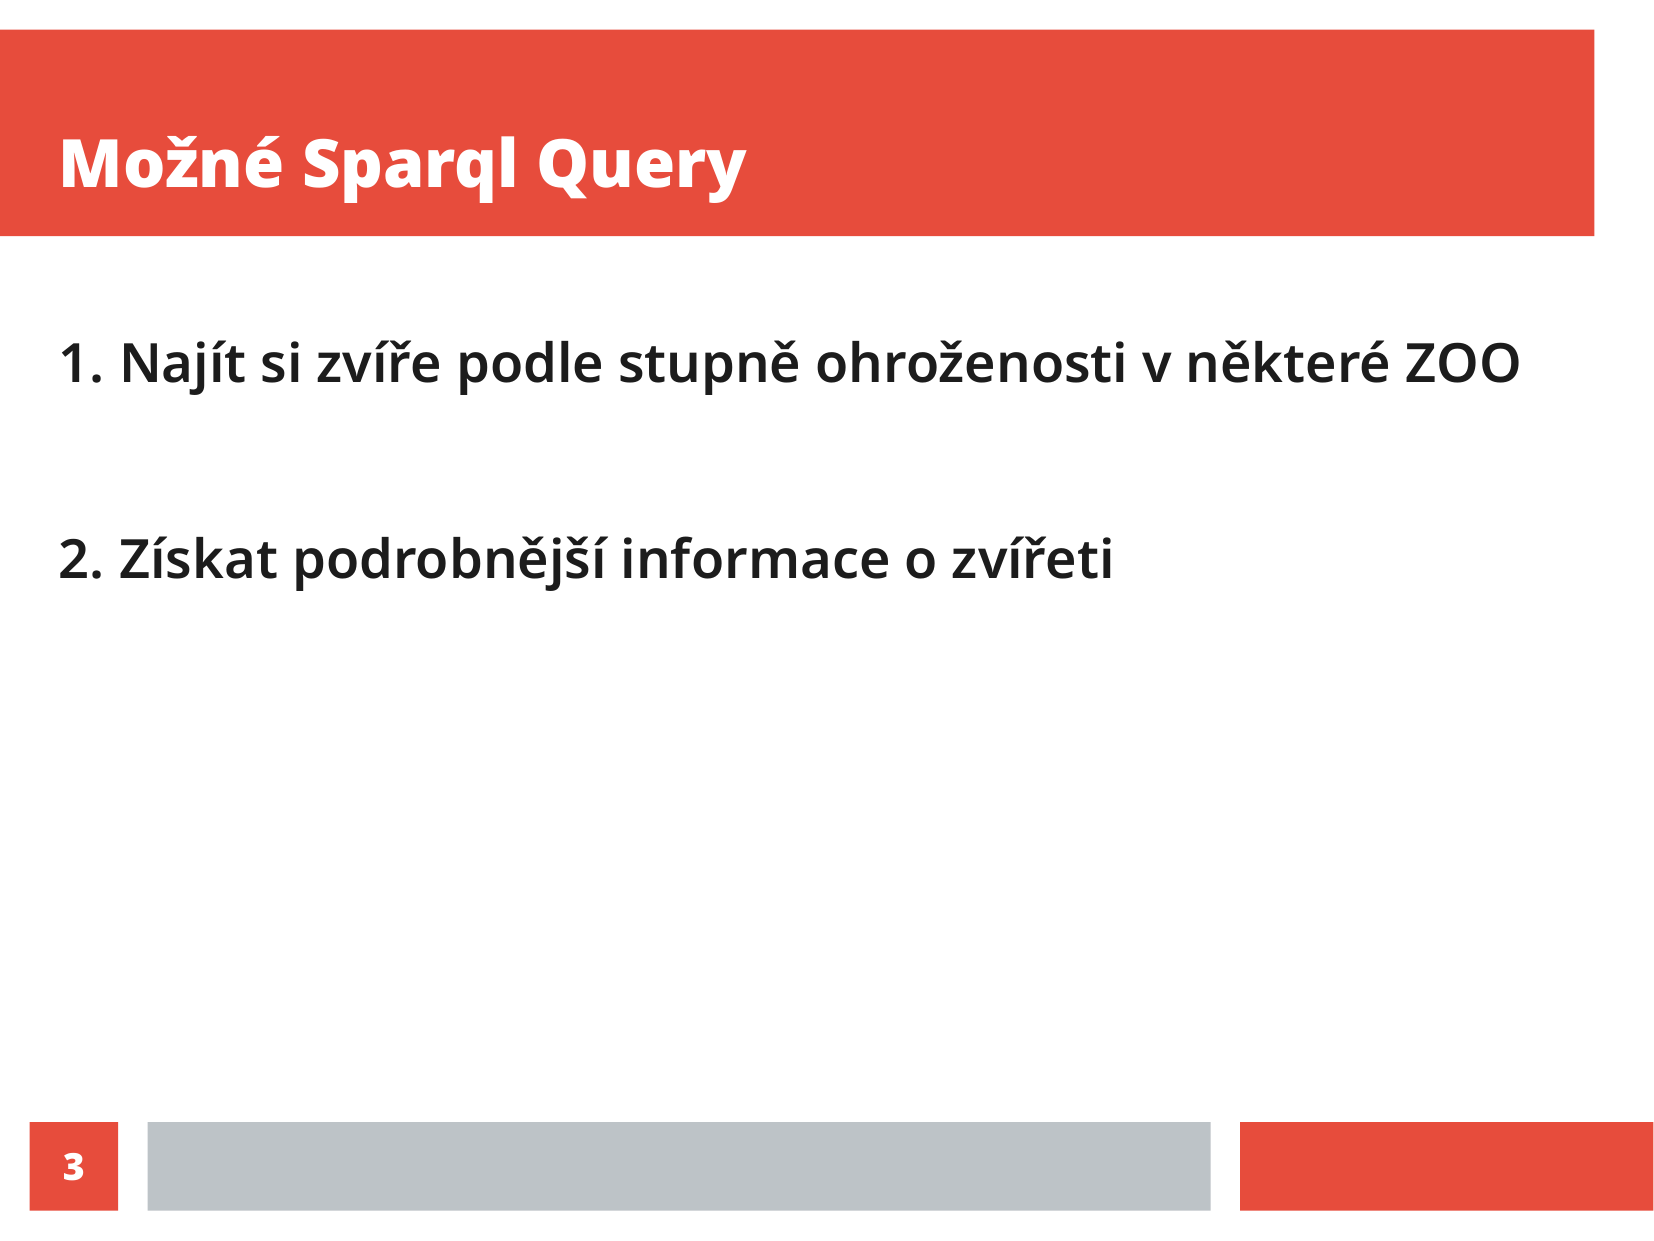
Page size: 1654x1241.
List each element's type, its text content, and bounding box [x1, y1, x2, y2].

title Možné Sparql Query [59, 59, 1595, 207]
list 1. Najít si zvíře podle stupně ohroženosti v některé ZOO 2. Získat podrobnější informace o zvířeti [59, 324, 1565, 1093]
